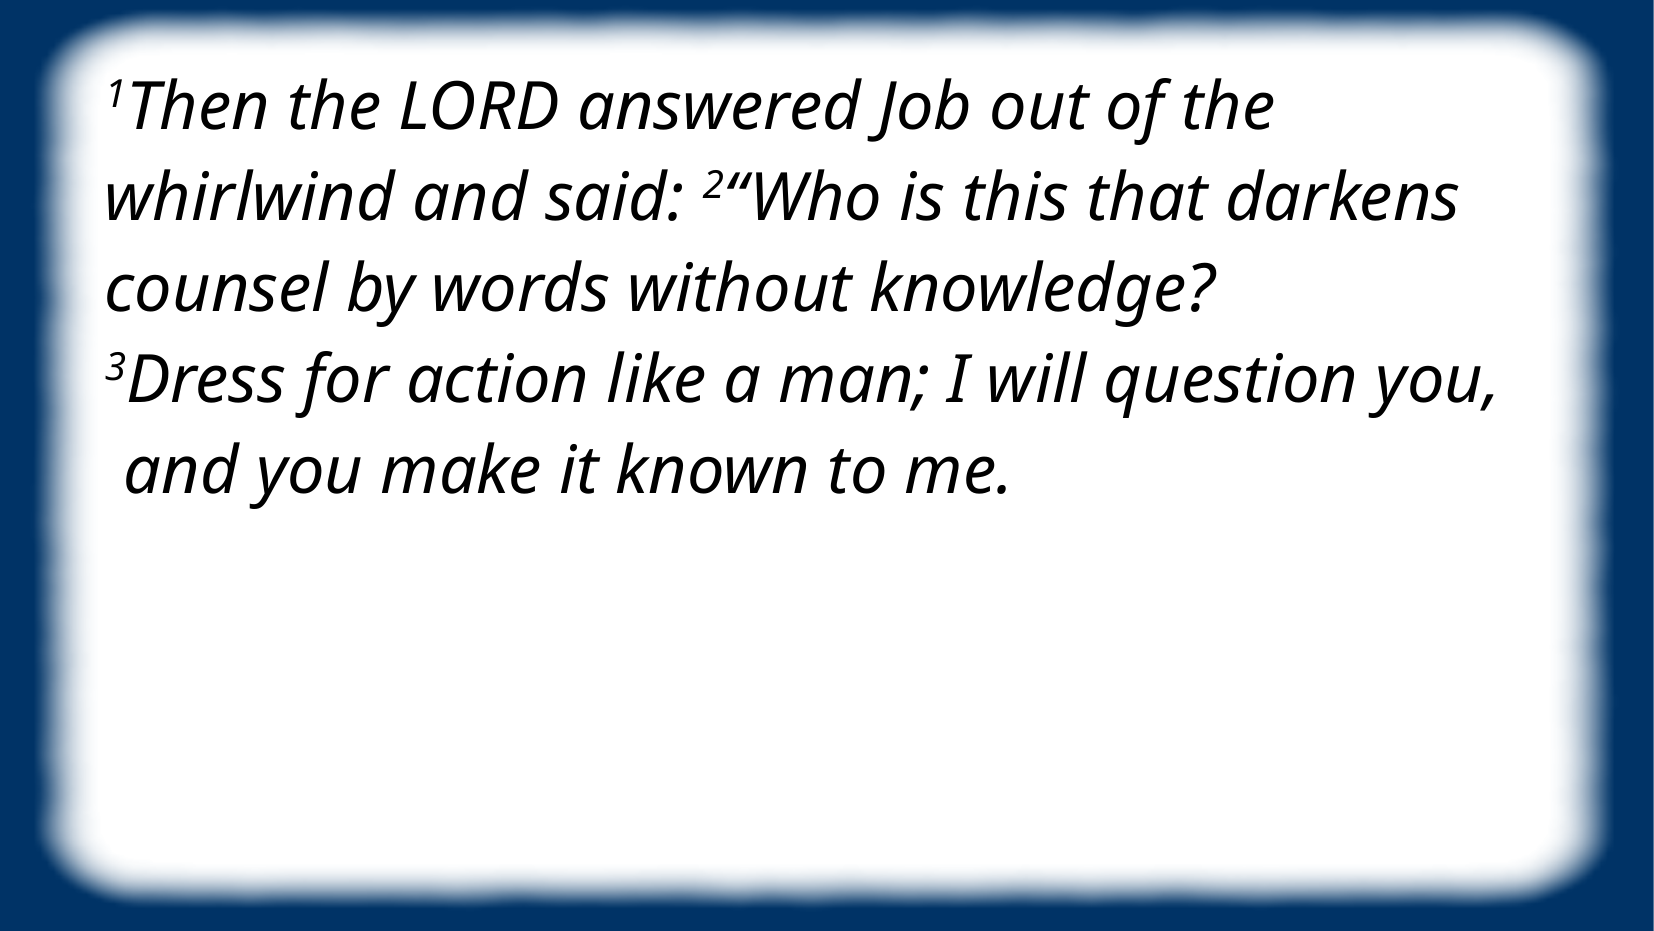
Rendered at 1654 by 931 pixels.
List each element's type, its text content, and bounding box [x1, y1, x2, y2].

picture [0, 0, 1654, 931]
text_box 1Then the LORD answered Job out of the whirlwind and said: 2“Who is this that darkens counsel by words without knowledge? 3Dress for action like a man; I will question you, and you make it known to me. [90, 51, 1561, 511]
